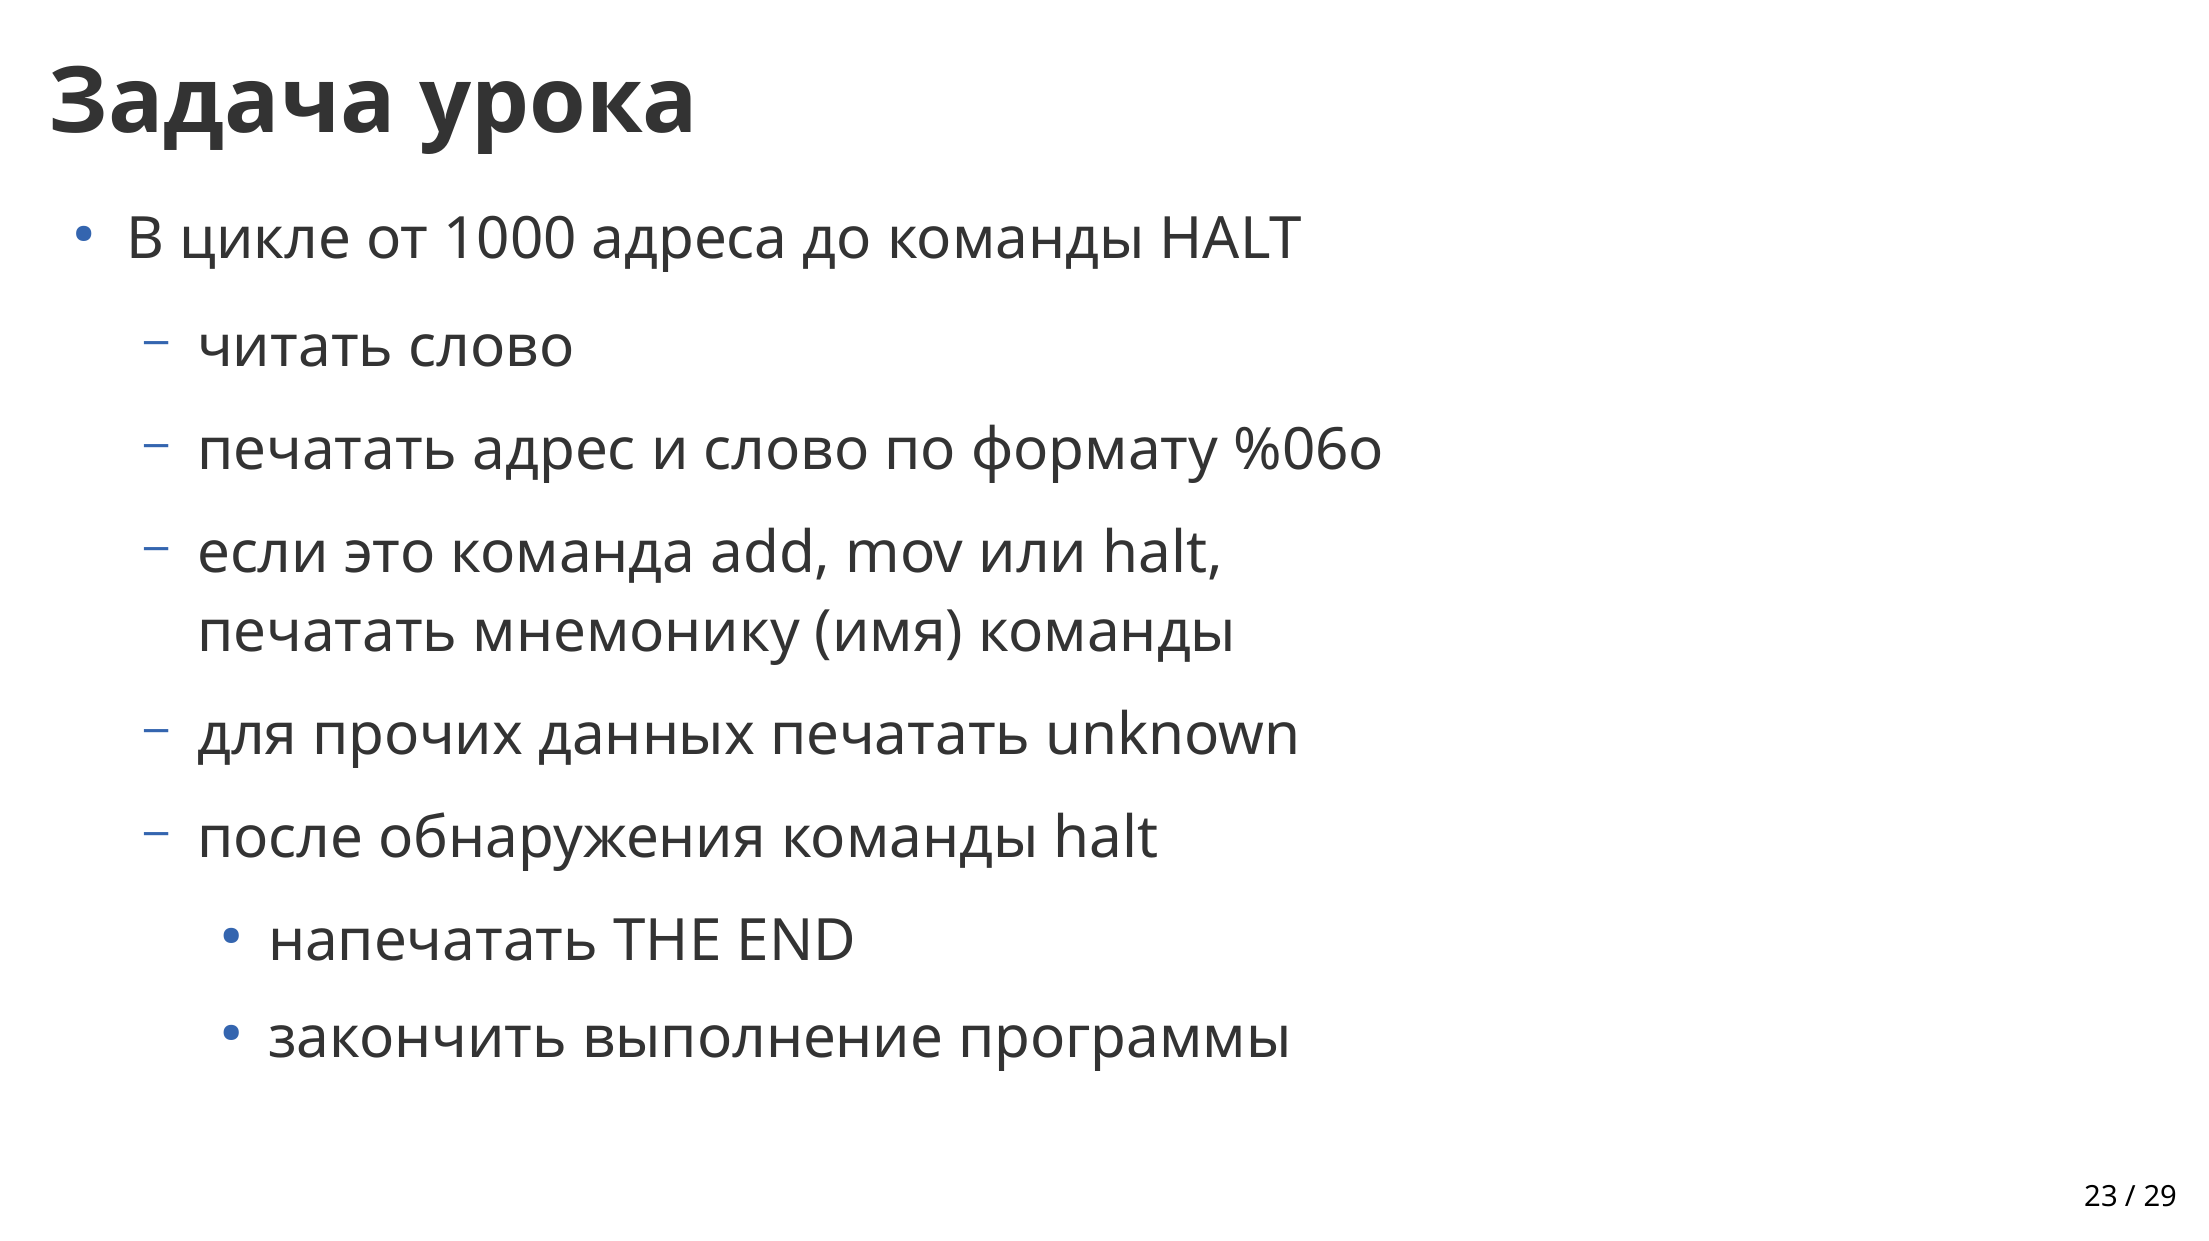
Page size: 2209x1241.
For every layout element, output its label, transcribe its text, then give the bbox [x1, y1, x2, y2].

list В цикле от 1000 адреса до команды HALT читать слово печатать адрес и слово по формату %06o если это команда add, mov или halt, печатать мнемонику (имя) команды для прочих данных печатать unknown после обнаружения команды halt напечатать THE END закончить выполнение программы [55, 195, 1690, 1177]
title Задача урока [48, 34, 2174, 160]
